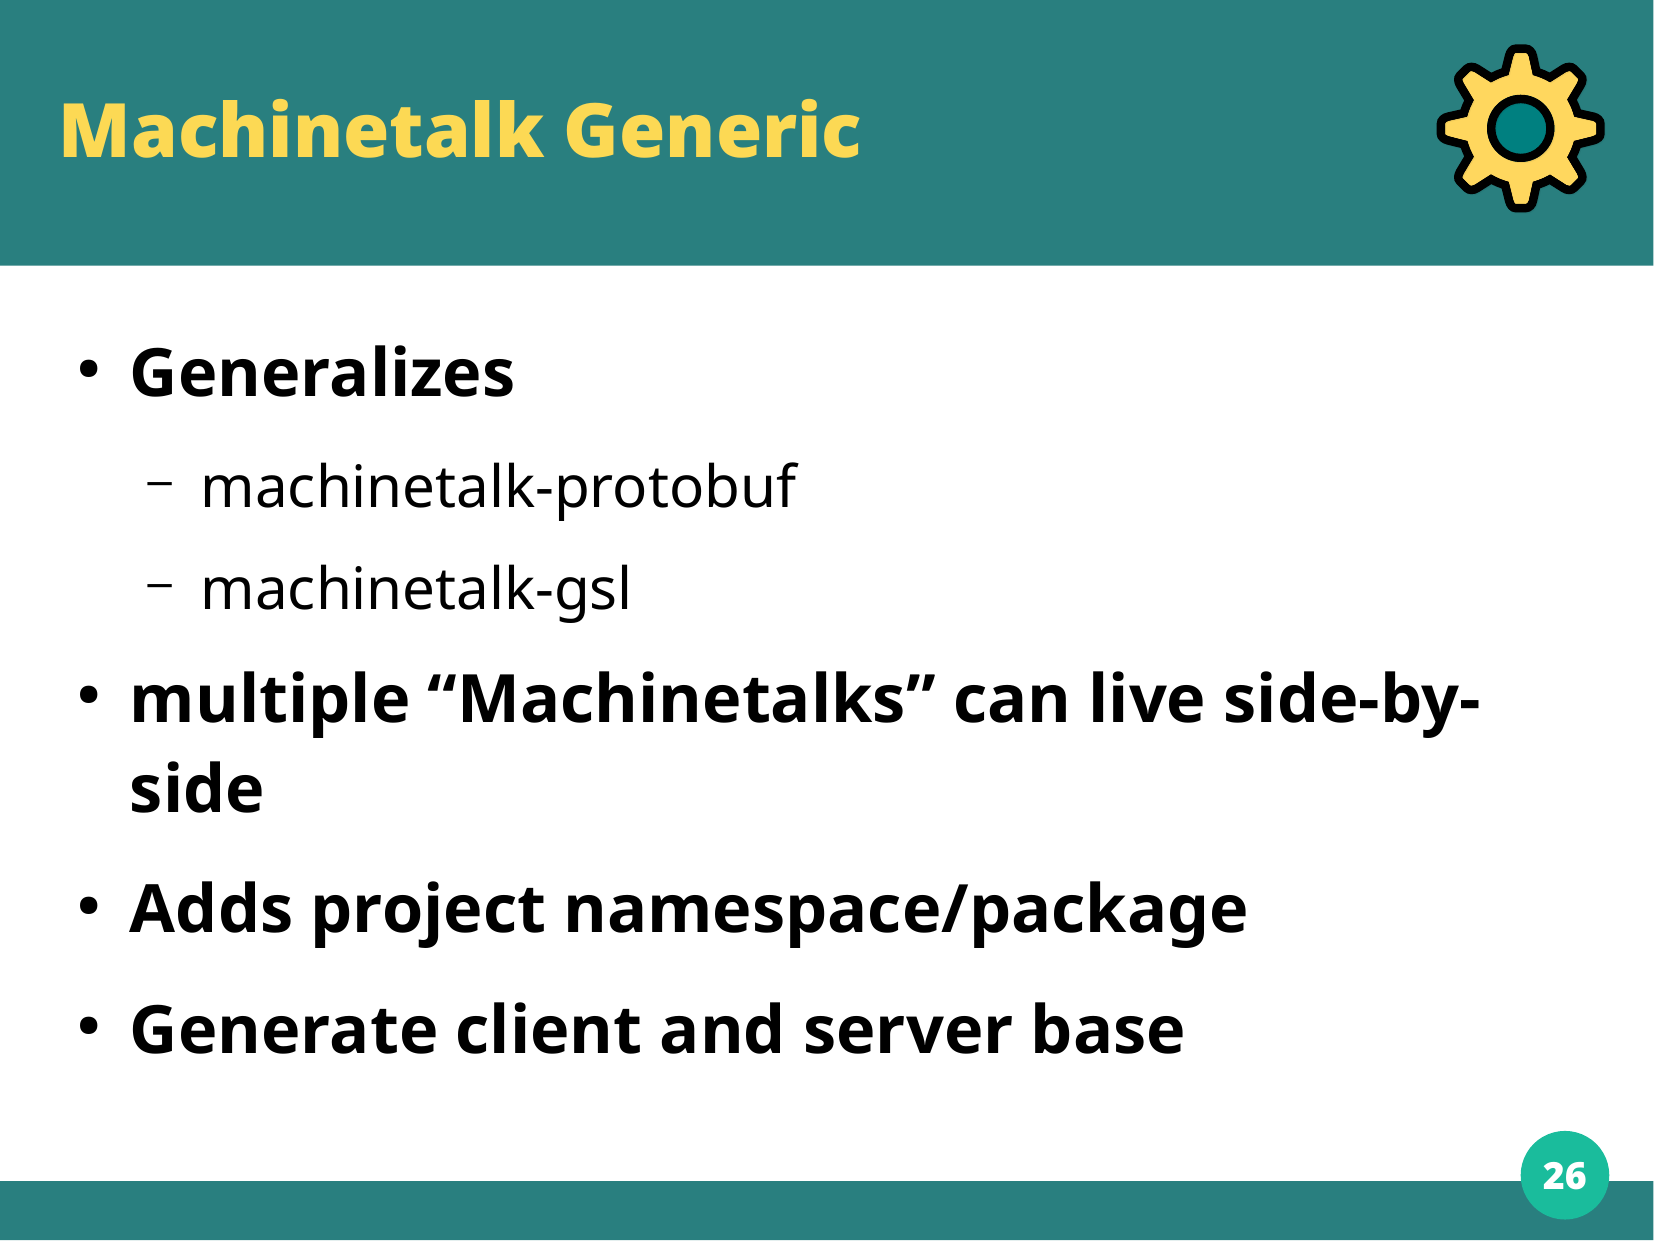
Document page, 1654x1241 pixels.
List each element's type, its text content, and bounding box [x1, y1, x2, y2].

title Machinetalk Generic [59, 49, 1595, 207]
list Generalizes machinetalk-protobuf machinetalk-gsl multiple “Machinetalks” can live side-by-side Adds project namespace/package Generate client and server base [59, 324, 1595, 1152]
